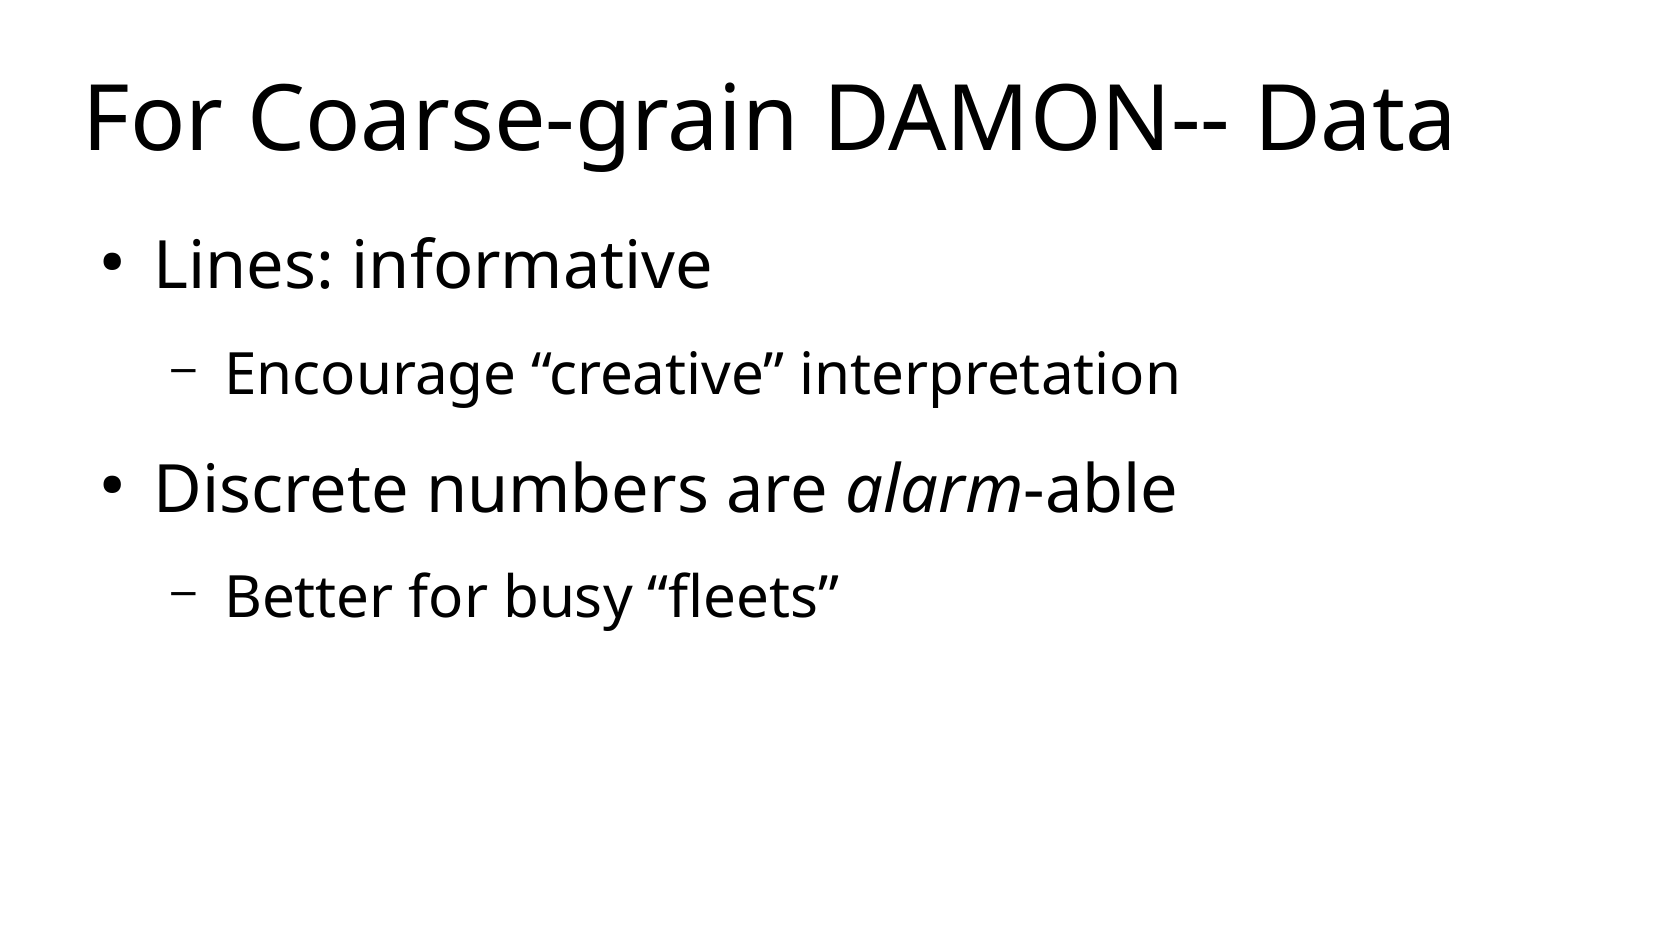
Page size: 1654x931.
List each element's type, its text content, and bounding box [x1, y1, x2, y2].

title For Coarse-grain DAMON-- Data [82, 37, 1571, 193]
list Lines: informative Encourage “creative” interpretation Discrete numbers are alarm-able Better for busy “fleets” [82, 217, 1571, 758]
